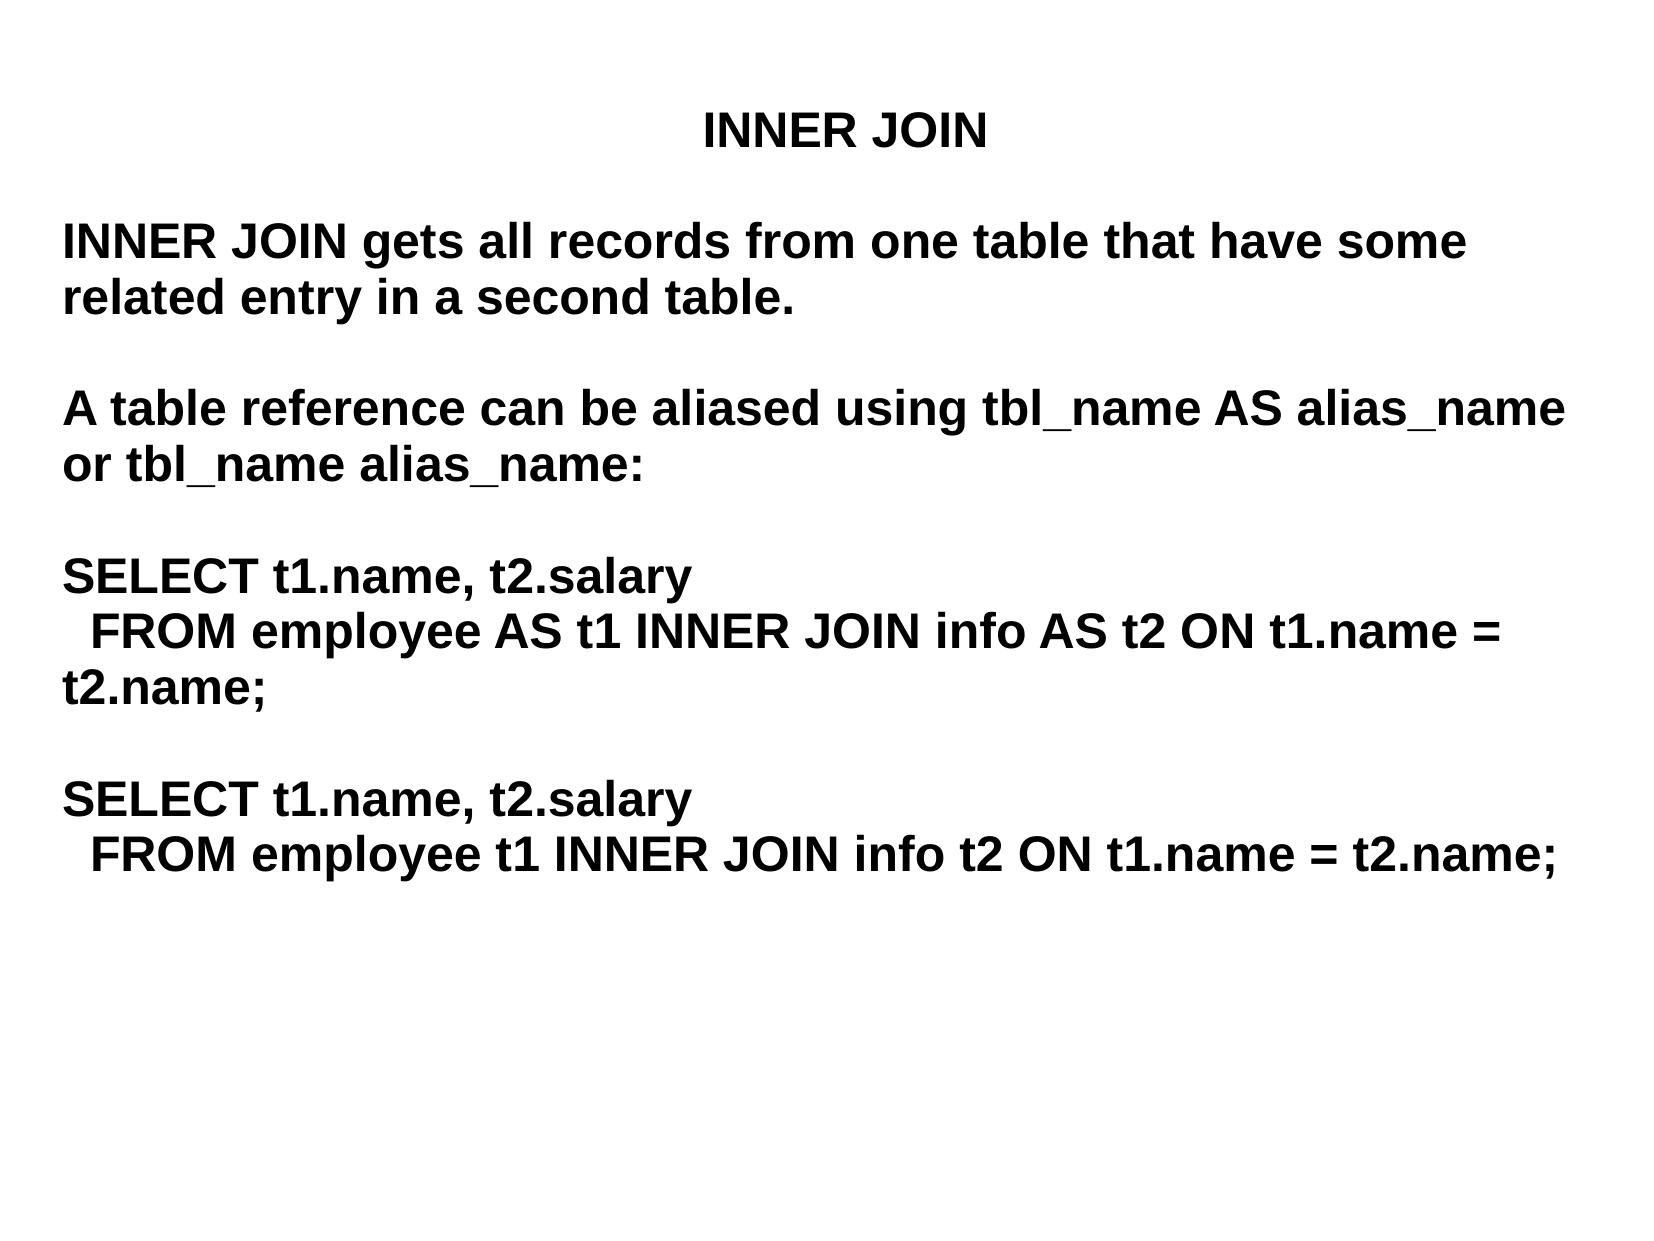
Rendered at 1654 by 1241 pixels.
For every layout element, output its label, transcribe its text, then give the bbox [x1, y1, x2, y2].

text_box INNER JOIN INNER JOIN gets all records from one table that have some related entry in a second table. A table reference can be aliased using tbl_name AS alias_name or tbl_name alias_name: SELECT t1.name, t2.salary FROM employee AS t1 INNER JOIN info AS t2 ON t1.name = t2.name; SELECT t1.name, t2.salary FROM employee t1 INNER JOIN info t2 ON t1.name = t2.name; [47, 94, 1583, 1113]
